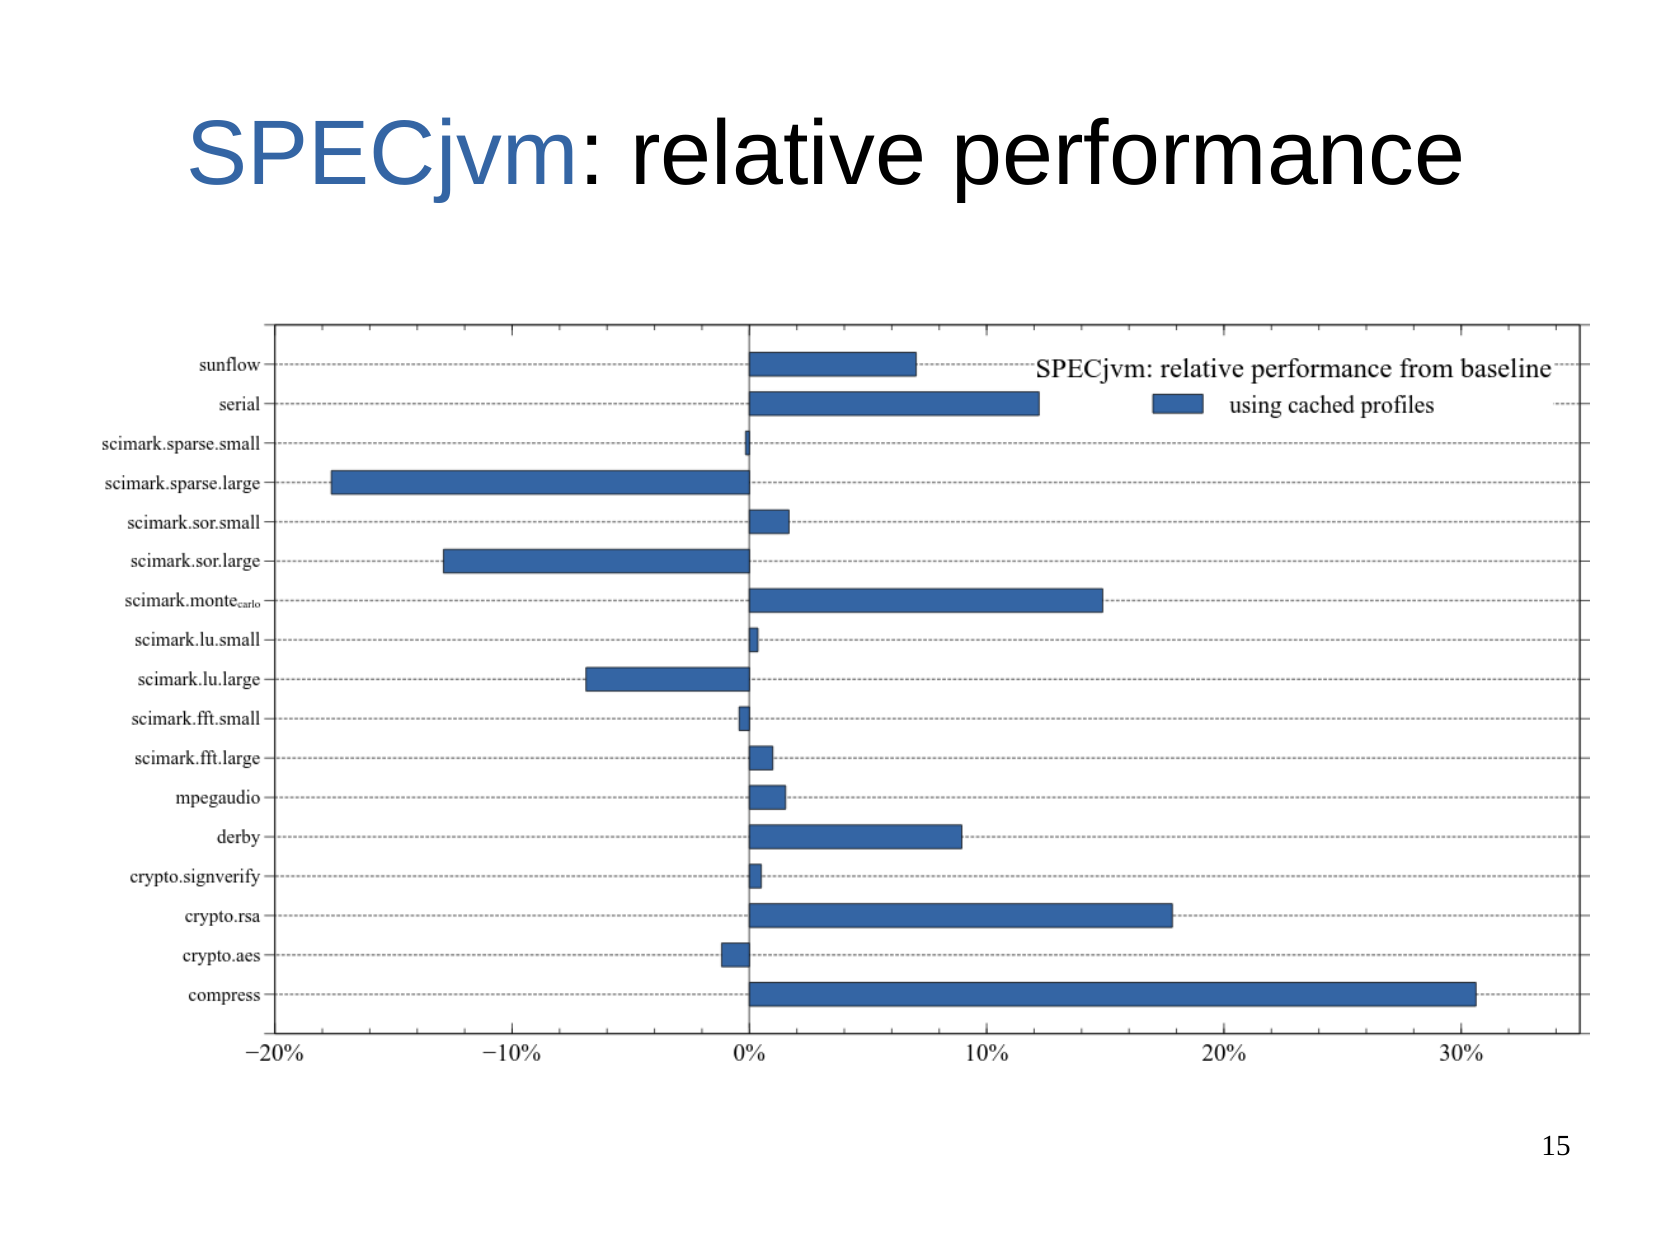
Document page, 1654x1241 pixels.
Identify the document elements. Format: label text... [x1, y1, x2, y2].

picture [90, 315, 1590, 1066]
title SPECjvm: relative performance [82, 49, 1571, 257]
